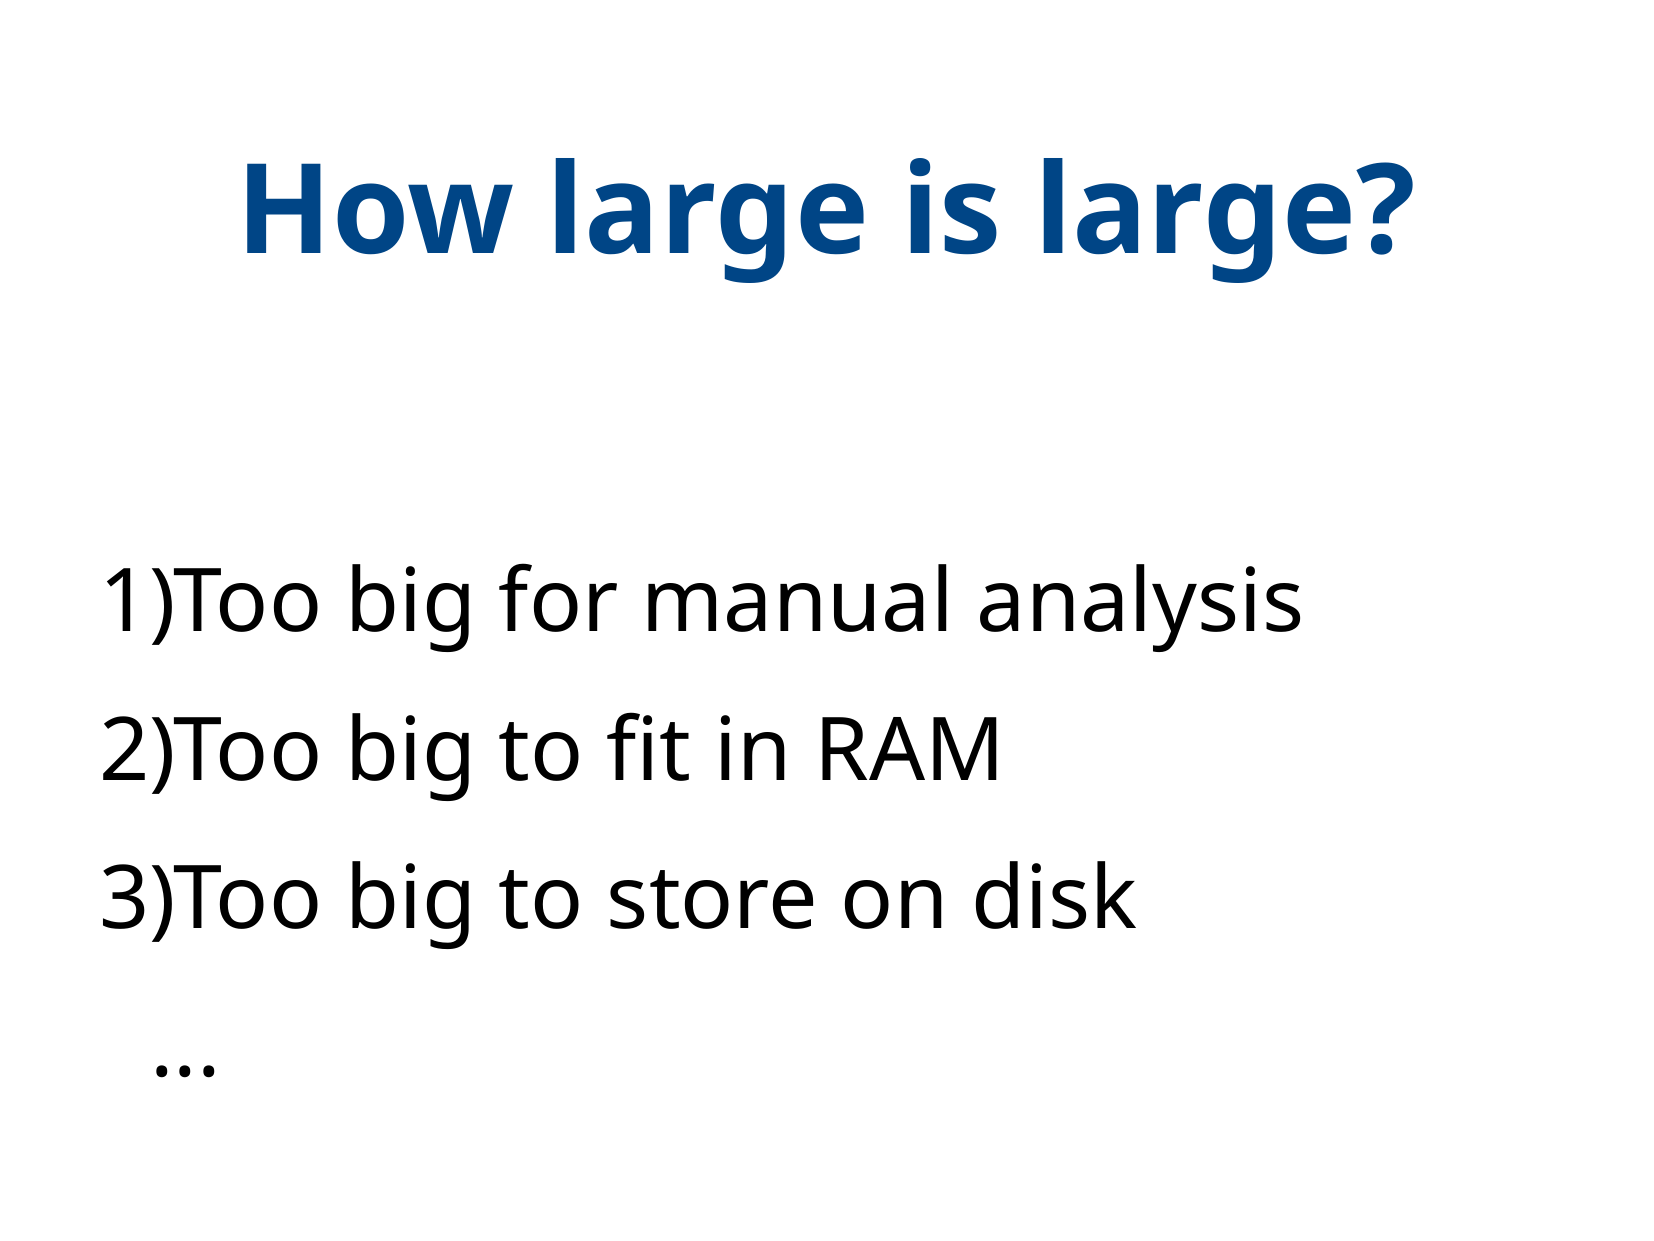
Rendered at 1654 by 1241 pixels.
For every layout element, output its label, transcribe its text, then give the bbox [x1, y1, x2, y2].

list Too big for manual analysis Too big to fit in RAM Too big to store on disk ... [82, 389, 1538, 1110]
title How large is large? [82, 49, 1571, 360]
